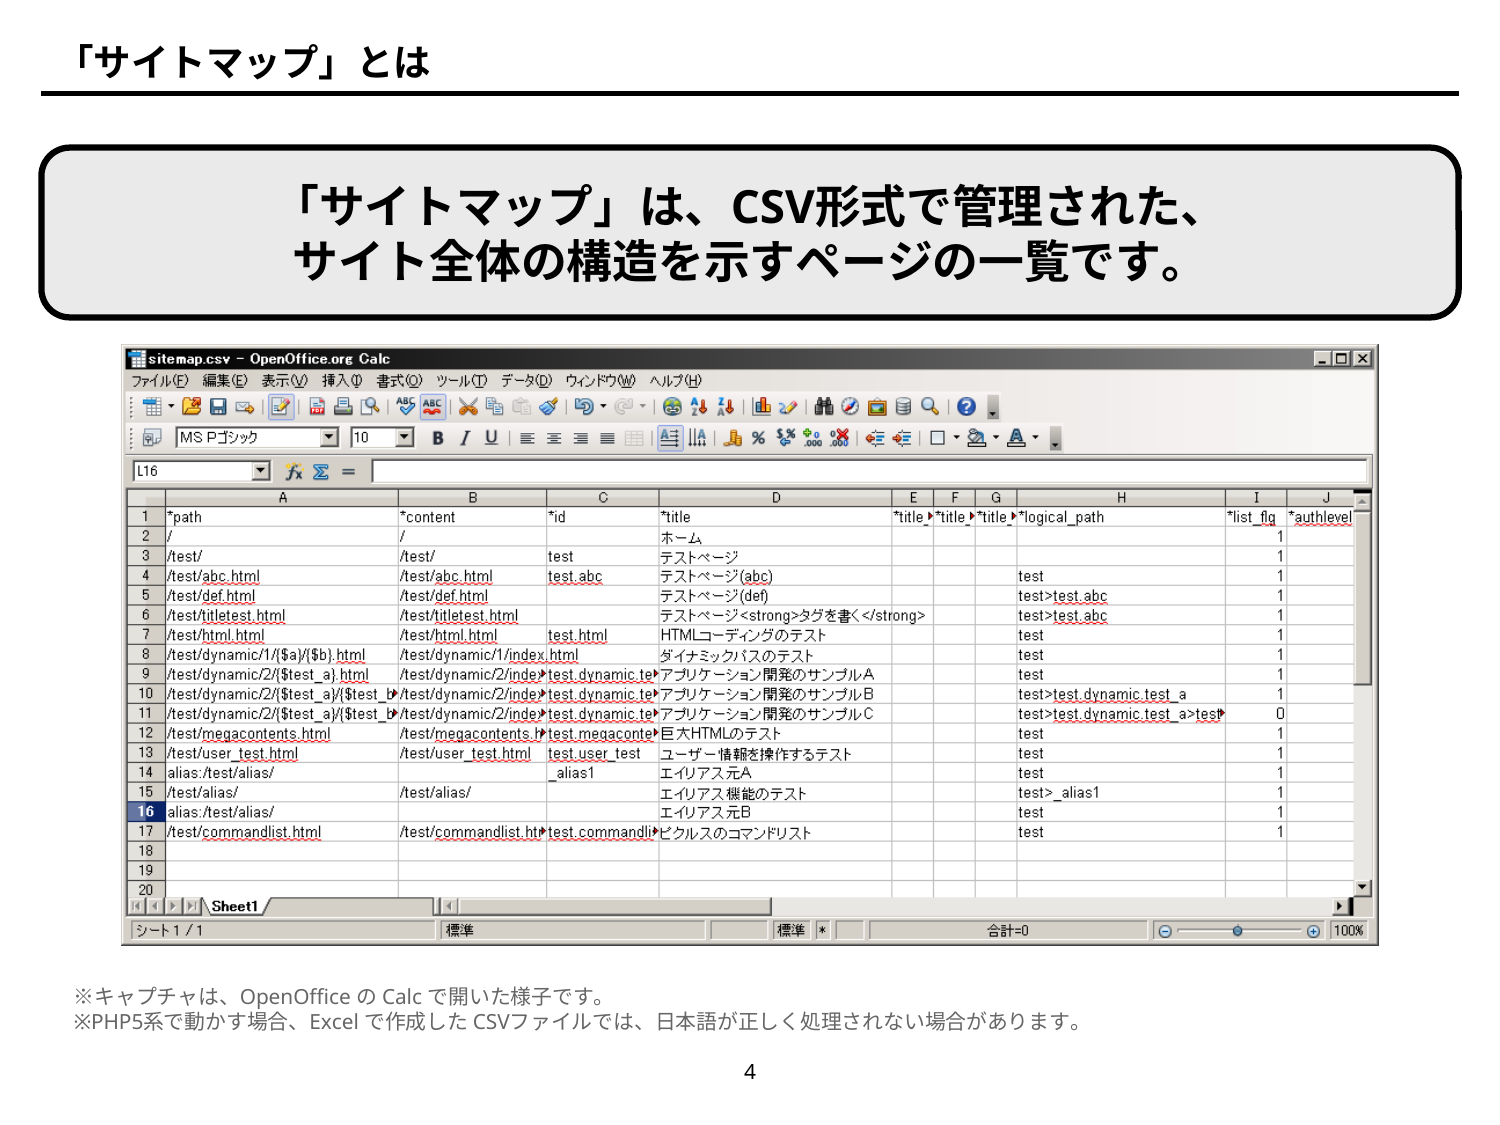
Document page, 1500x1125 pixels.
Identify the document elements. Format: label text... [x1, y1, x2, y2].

title 「サイトマップ」とは [41, 33, 1459, 87]
text_box 「サイトマップ」は、CSV形式で管理された、 サイト全体の構造を示すページの一覧です。 [41, 147, 1459, 318]
picture [121, 344, 1379, 946]
text_box ※キャプチャは、OpenOffice の Calc で開いた様子です。 ※PHP5系で動かす場合、Excel で作成した CSVファイルでは、日本語が正しく処理されない場合があります。 [59, 975, 1031, 1066]
